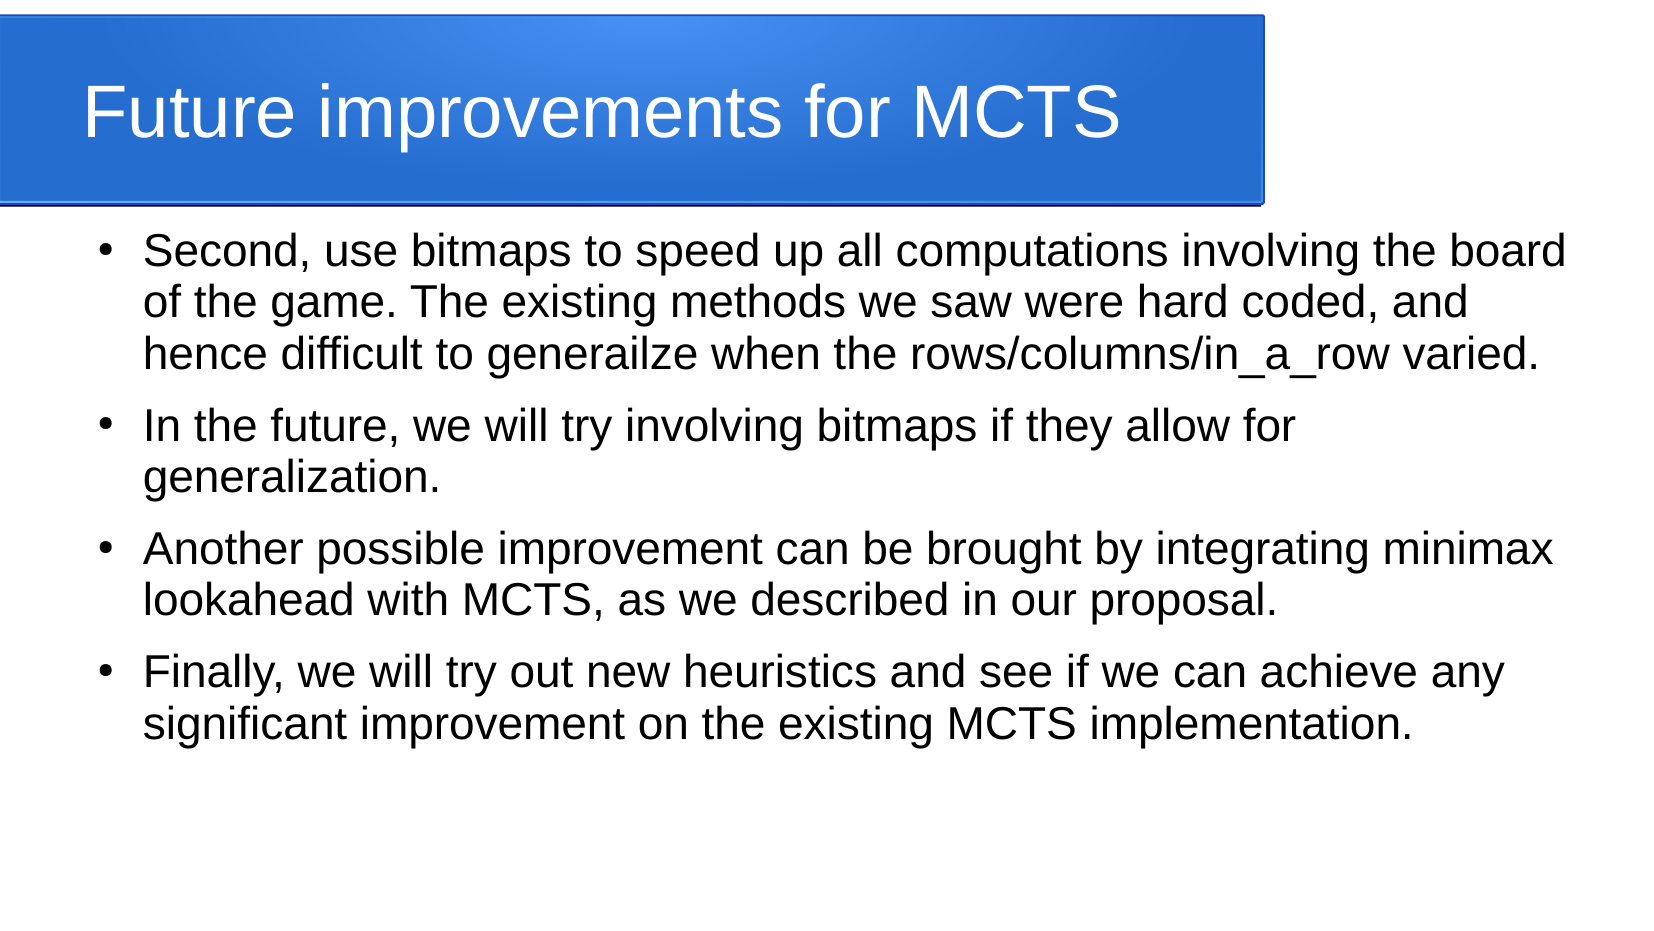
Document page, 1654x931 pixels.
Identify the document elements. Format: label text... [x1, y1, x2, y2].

title Future improvements for MCTS [82, 35, 1235, 189]
list Second, use bitmaps to speed up all computations involving the board of the game. The existing methods we saw were hard coded, and hence difficult to generailze when the rows/columns/in_a_row varied. In the future, we will try involving bitmaps if they allow for generalization. Another possible improvement can be brought by integrating minimax lookahead with MCTS, as we described in our proposal. Finally, we will try out new heuristics and see if we can achieve any significant improvement on the existing MCTS implementation. [82, 224, 1571, 764]
